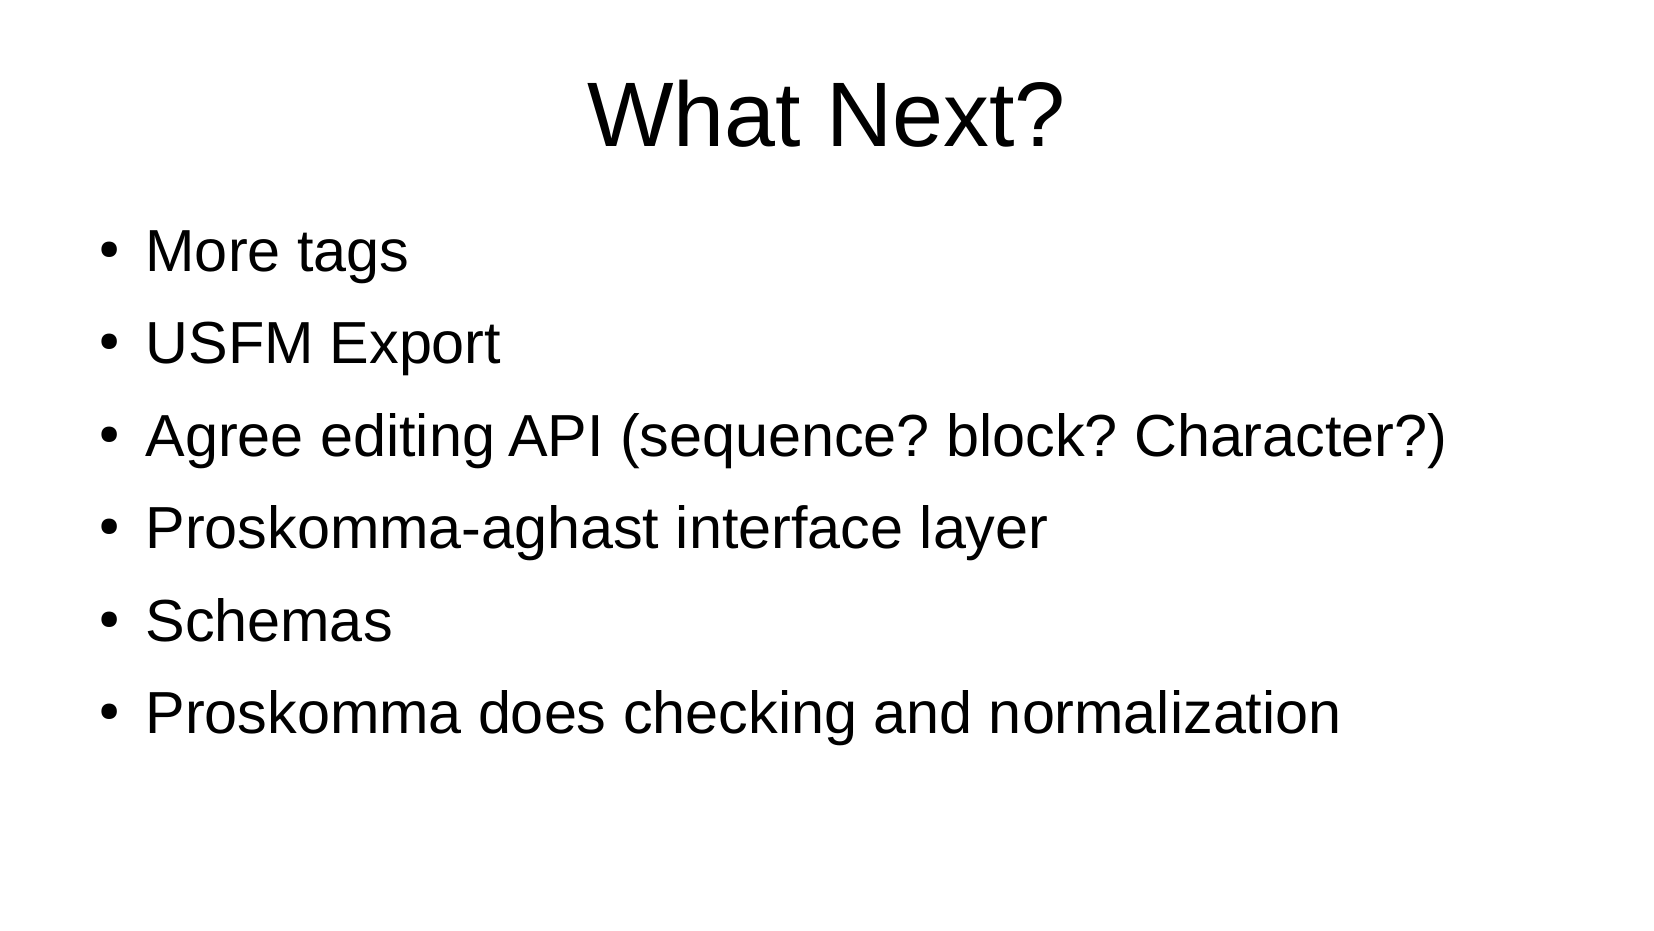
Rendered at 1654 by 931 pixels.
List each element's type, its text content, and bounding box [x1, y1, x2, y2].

list More tags USFM Export Agree editing API (sequence? block? Character?) Proskomma-aghast interface layer Schemas Proskomma does checking and normalization [82, 217, 1571, 758]
title What Next? [82, 37, 1571, 193]
